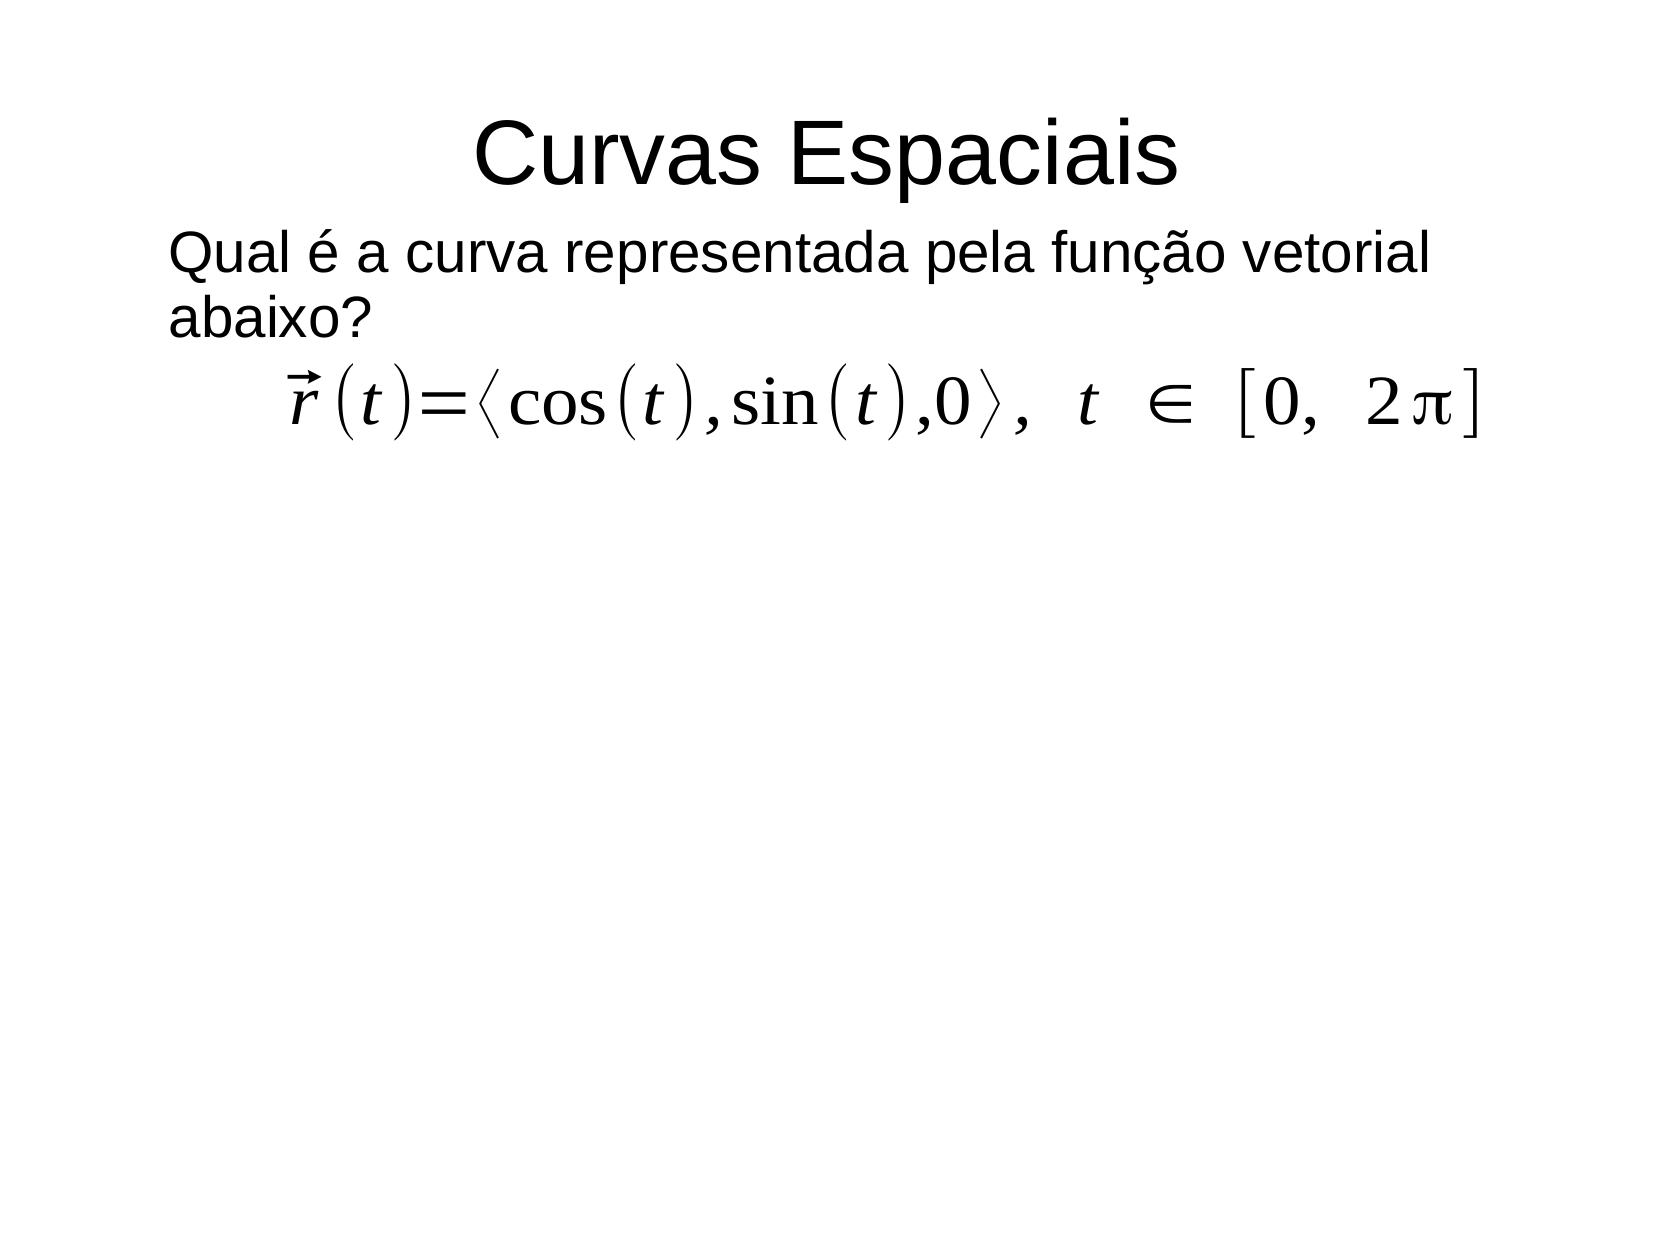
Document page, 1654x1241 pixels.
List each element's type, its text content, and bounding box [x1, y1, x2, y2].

title Curvas Espaciais [82, 49, 1571, 257]
chart [278, 360, 1489, 445]
text_box Qual é a curva representada pela função vetorial abaixo? [83, 257, 1477, 358]
